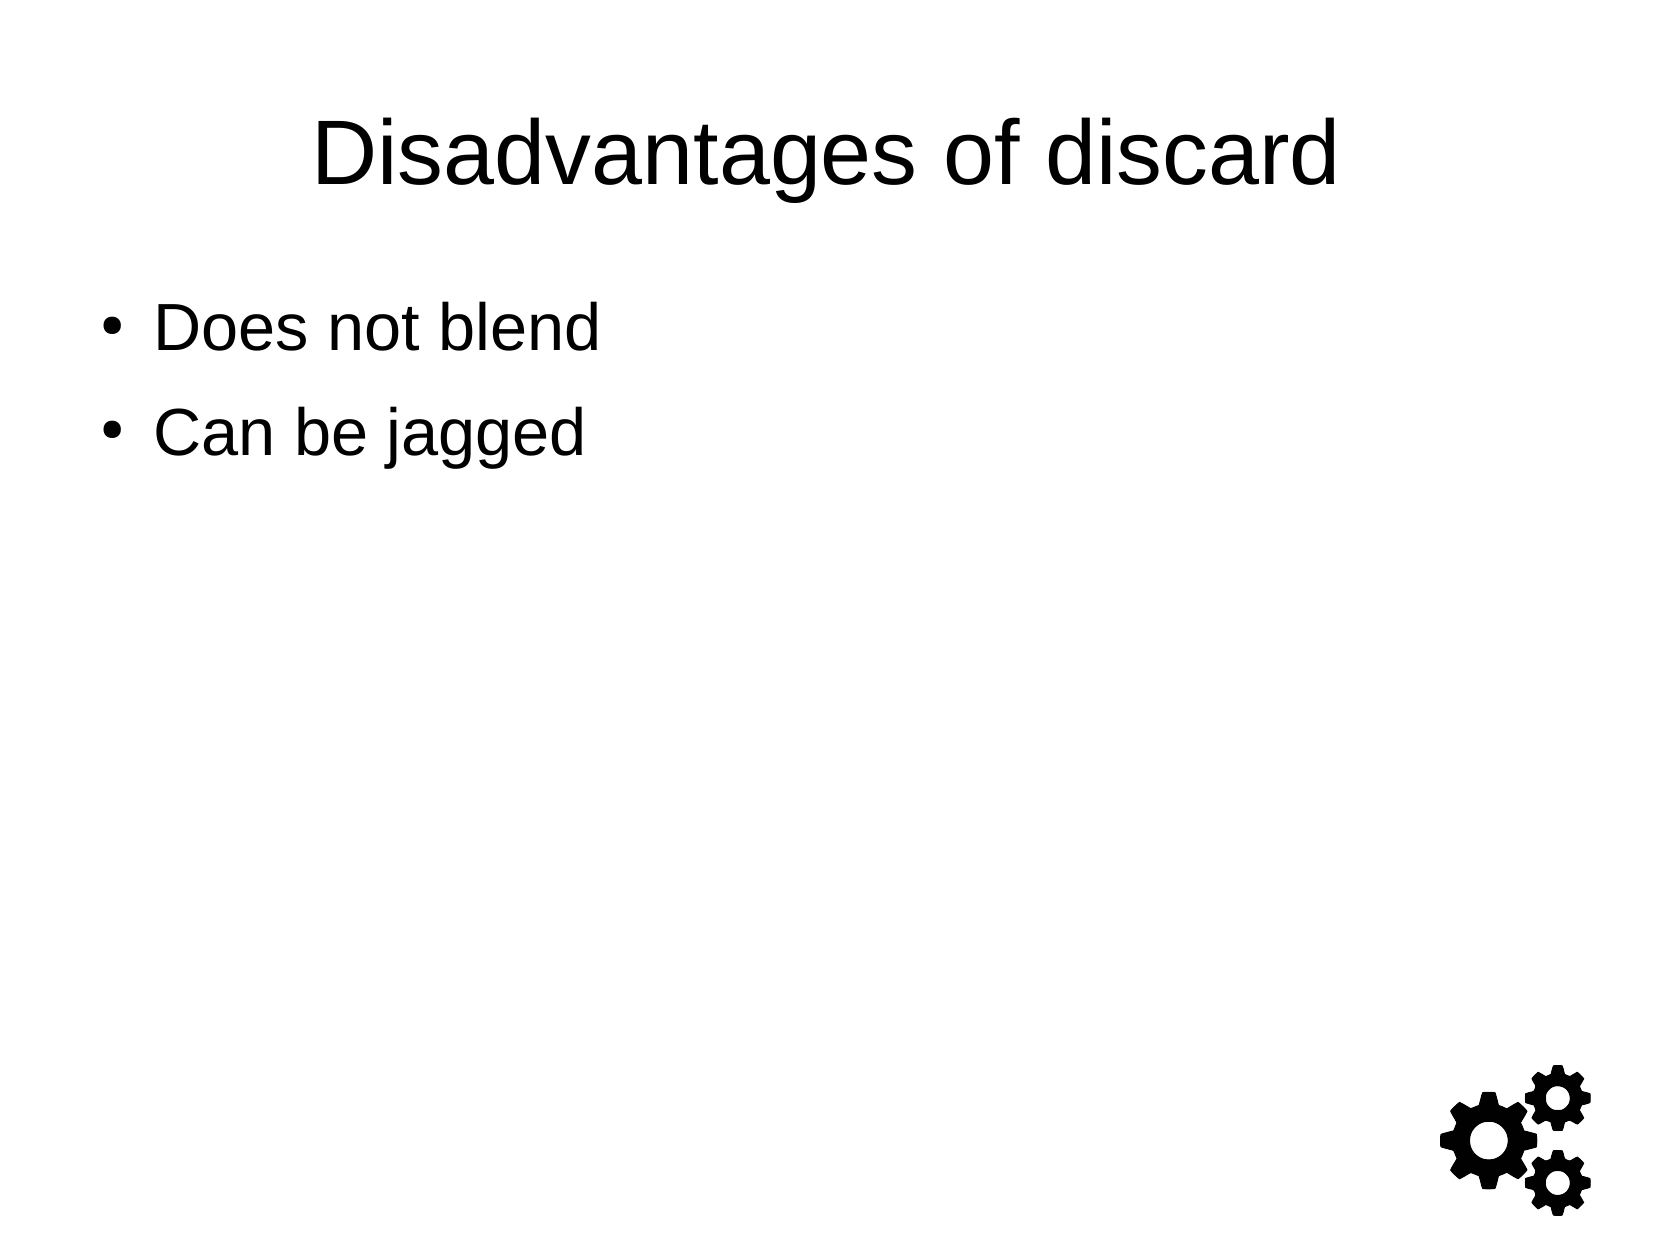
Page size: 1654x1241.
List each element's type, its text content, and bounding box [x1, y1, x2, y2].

list Does not blend Can be jagged [82, 290, 1571, 1010]
title Disadvantages of discard [82, 49, 1571, 257]
picture [1440, 1065, 1591, 1216]
